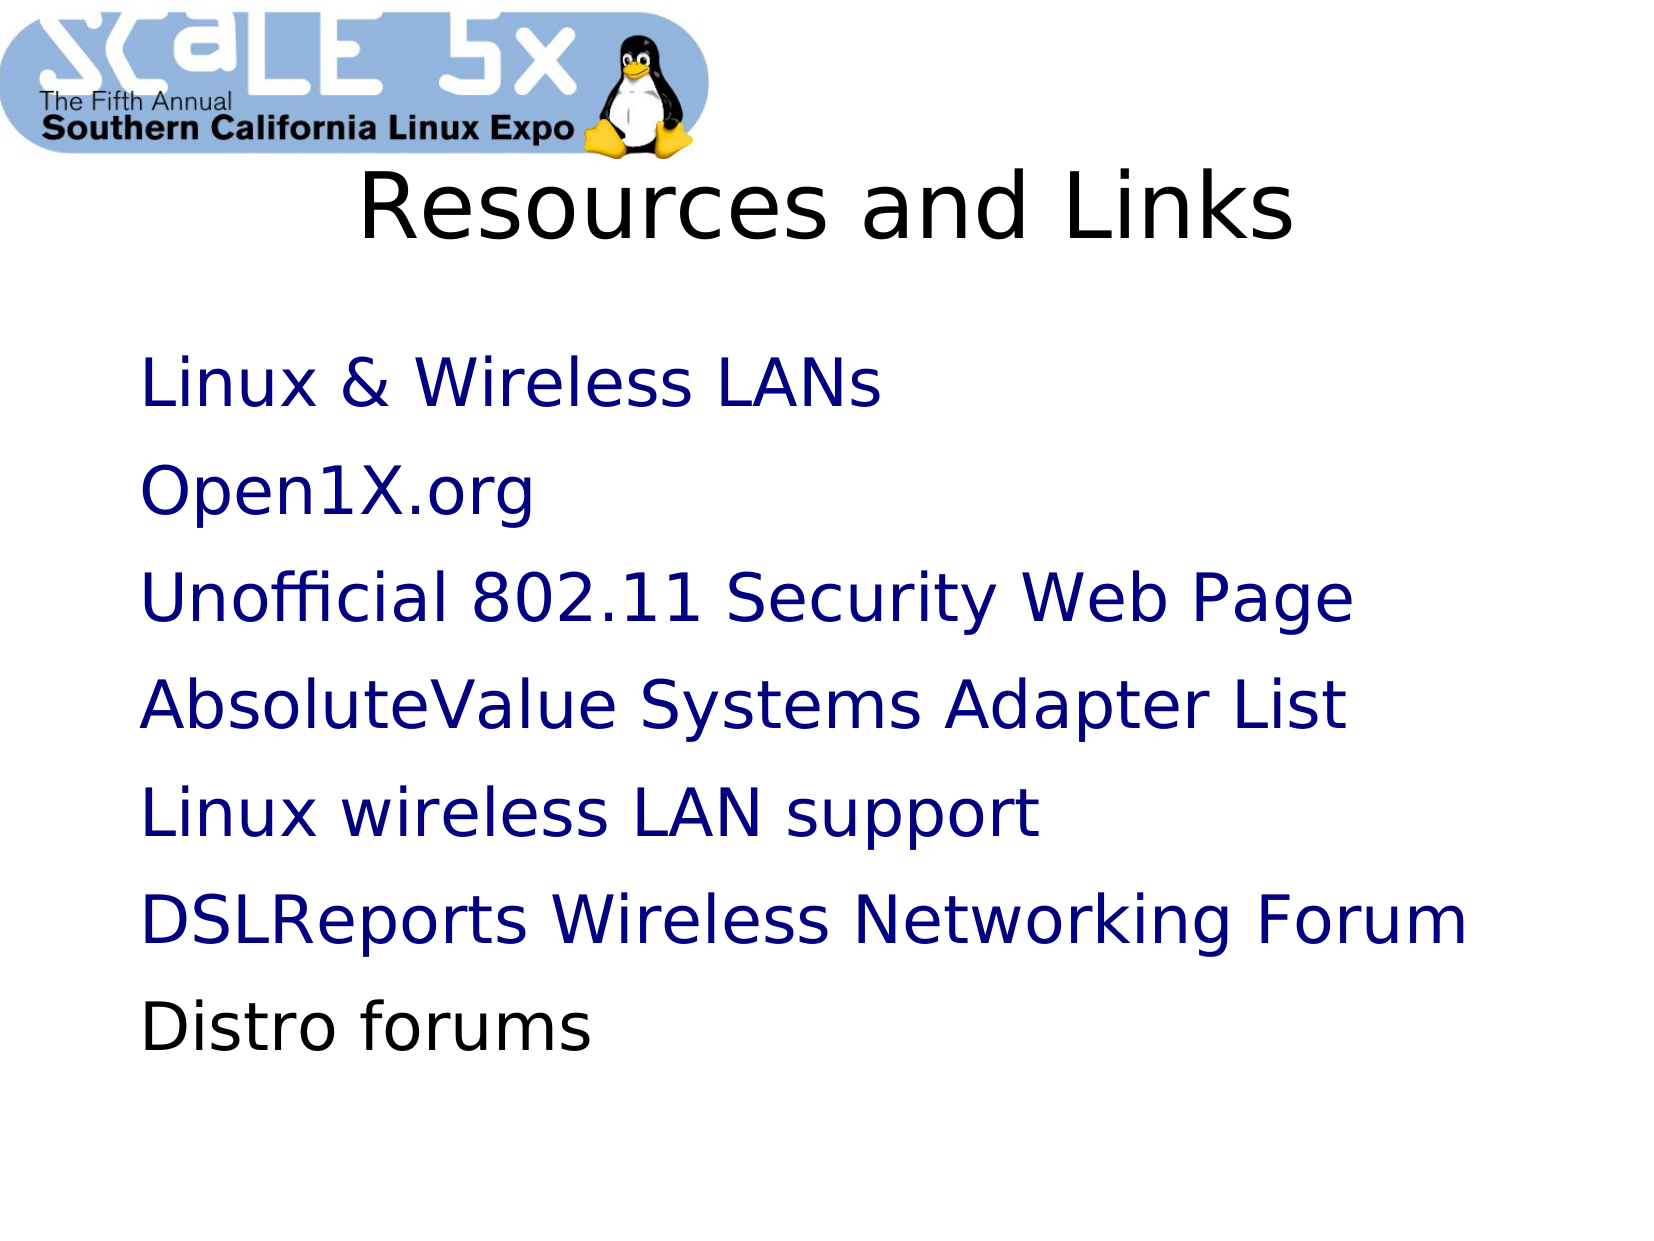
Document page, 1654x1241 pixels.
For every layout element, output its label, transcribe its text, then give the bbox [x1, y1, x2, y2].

list Linux & Wireless LANs Open1X.org Unofficial 802.11 Security Web Page AbsoluteValue Systems Adapter List Linux wireless LAN support DSLReports Wireless Networking Forum Distro forums [121, 344, 1533, 1241]
title Resources and Links [121, 102, 1533, 311]
picture [0, 3, 709, 159]
